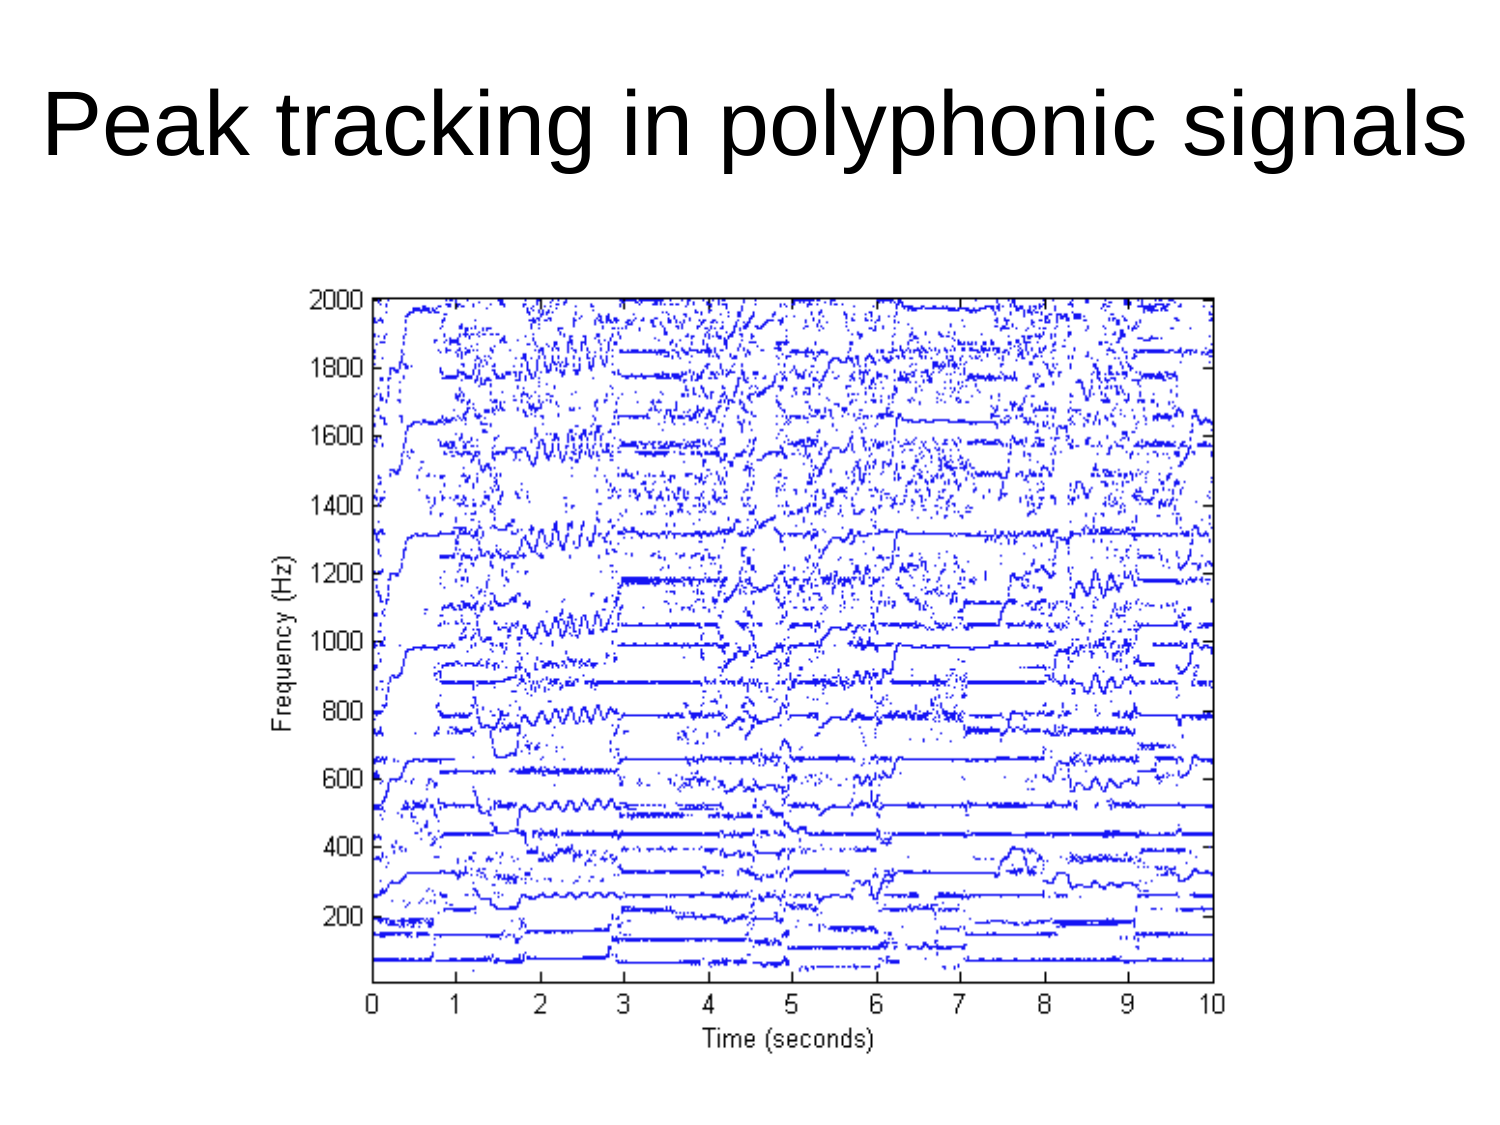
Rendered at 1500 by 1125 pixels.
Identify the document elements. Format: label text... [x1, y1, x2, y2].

title Peak tracking in polyphonic signals [41, 19, 1500, 227]
picture [268, 248, 1244, 1074]
